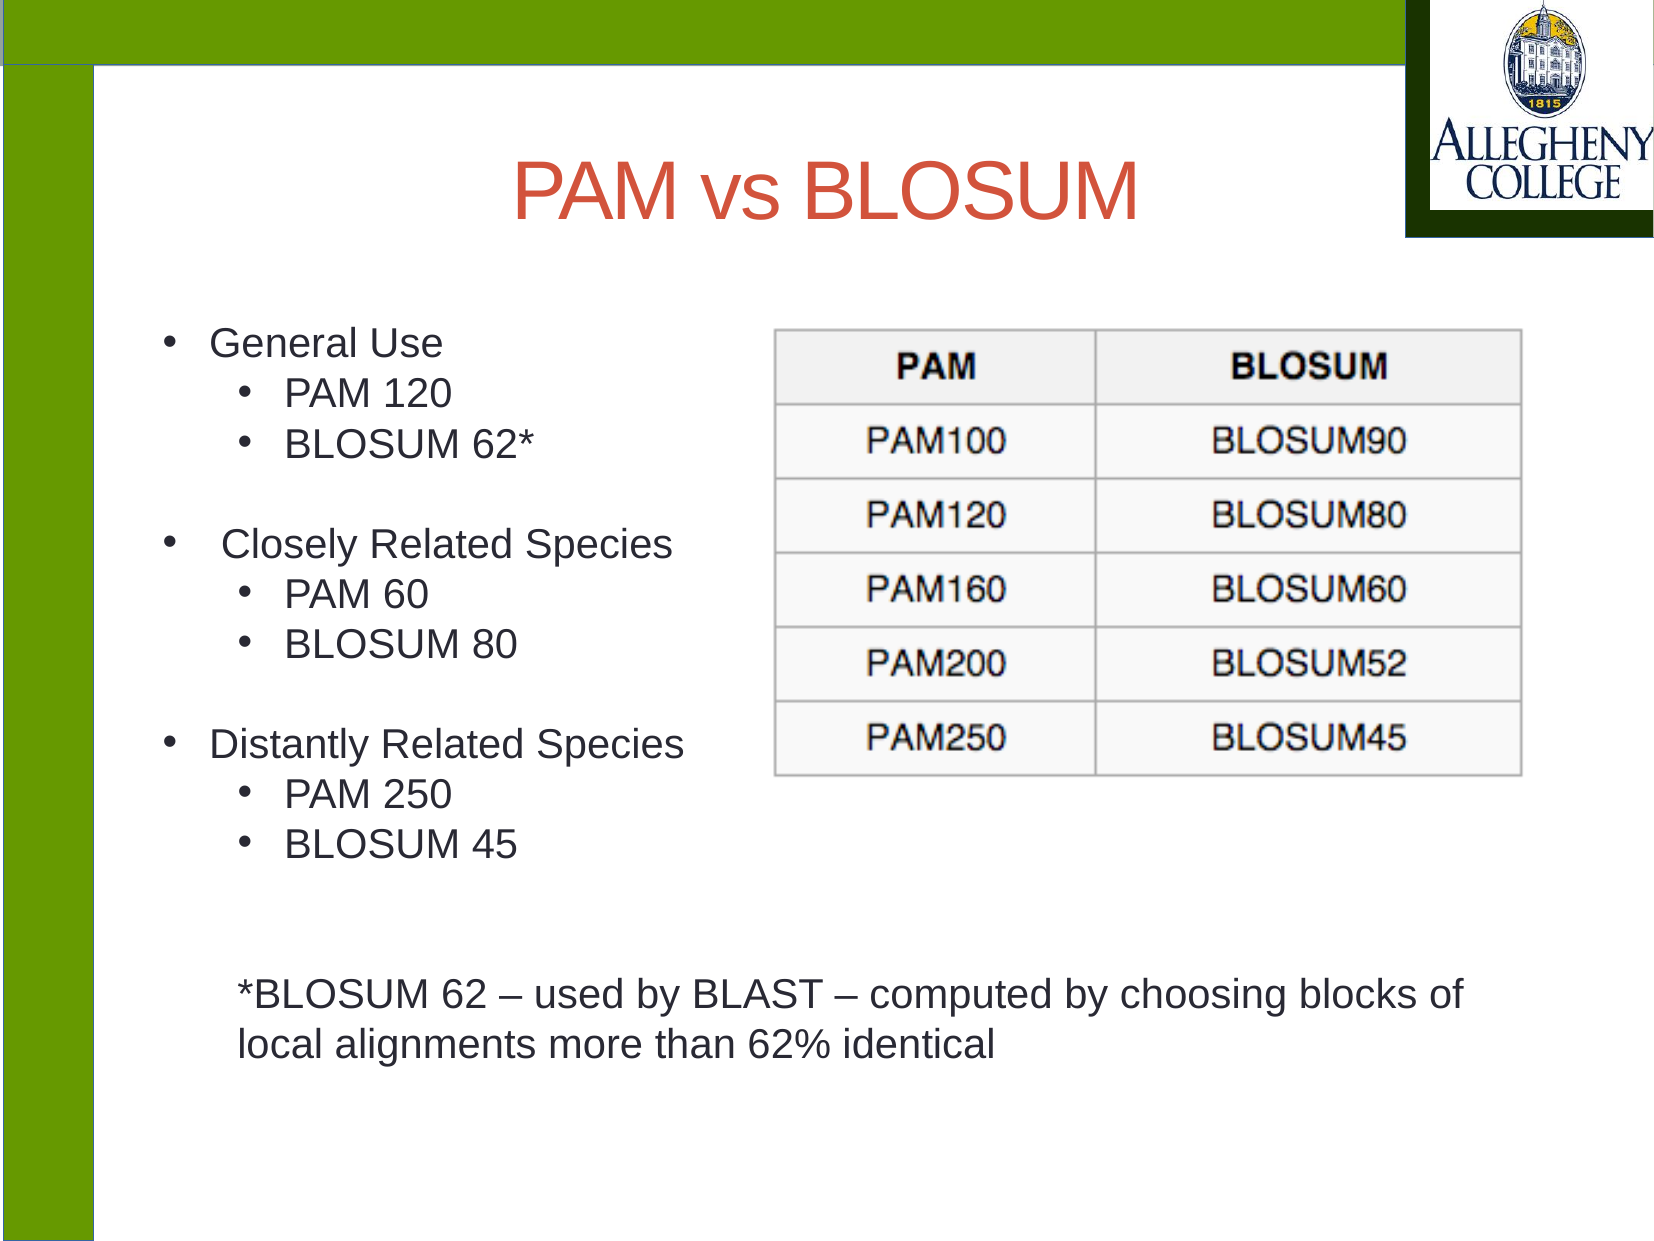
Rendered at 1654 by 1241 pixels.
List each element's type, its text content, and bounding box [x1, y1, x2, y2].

picture [1430, 0, 1654, 210]
text_box General Use PAM 120 BLOSUM 62* Closely Related Species PAM 60 BLOSUM 80 Distantly Related Species PAM 250 BLOSUM 45 *BLOSUM 62 – used by BLAST – computed by choosing blocks of local alignments more than 62% identical [147, 308, 1577, 1120]
text_box [3, 0, 1654, 1241]
title PAM vs BLOSUM [94, 96, 1571, 276]
